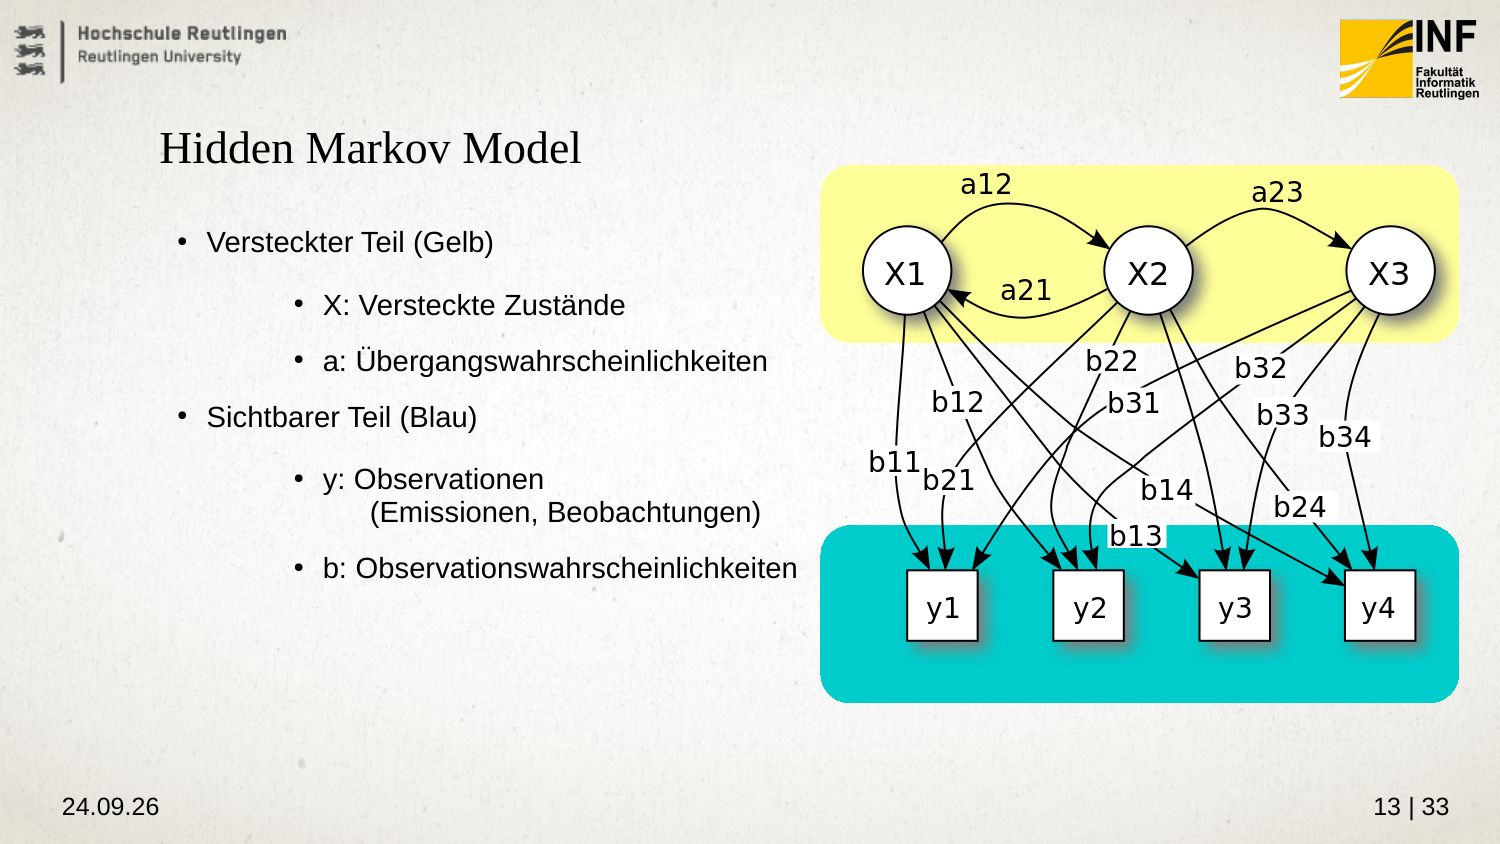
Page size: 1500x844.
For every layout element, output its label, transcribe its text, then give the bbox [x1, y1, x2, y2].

title Hidden Markov Model [159, 106, 1341, 188]
picture [0, 0, 1500, 844]
list Versteckter Teil (Gelb) X: Versteckte Zustände a: Übergangswahrscheinlichkeiten Sichtbarer Teil (Blau) y: Observationen (Emissionen, Beobachtungen) b: Observationswahrscheinlichkeiten [159, 224, 1341, 732]
